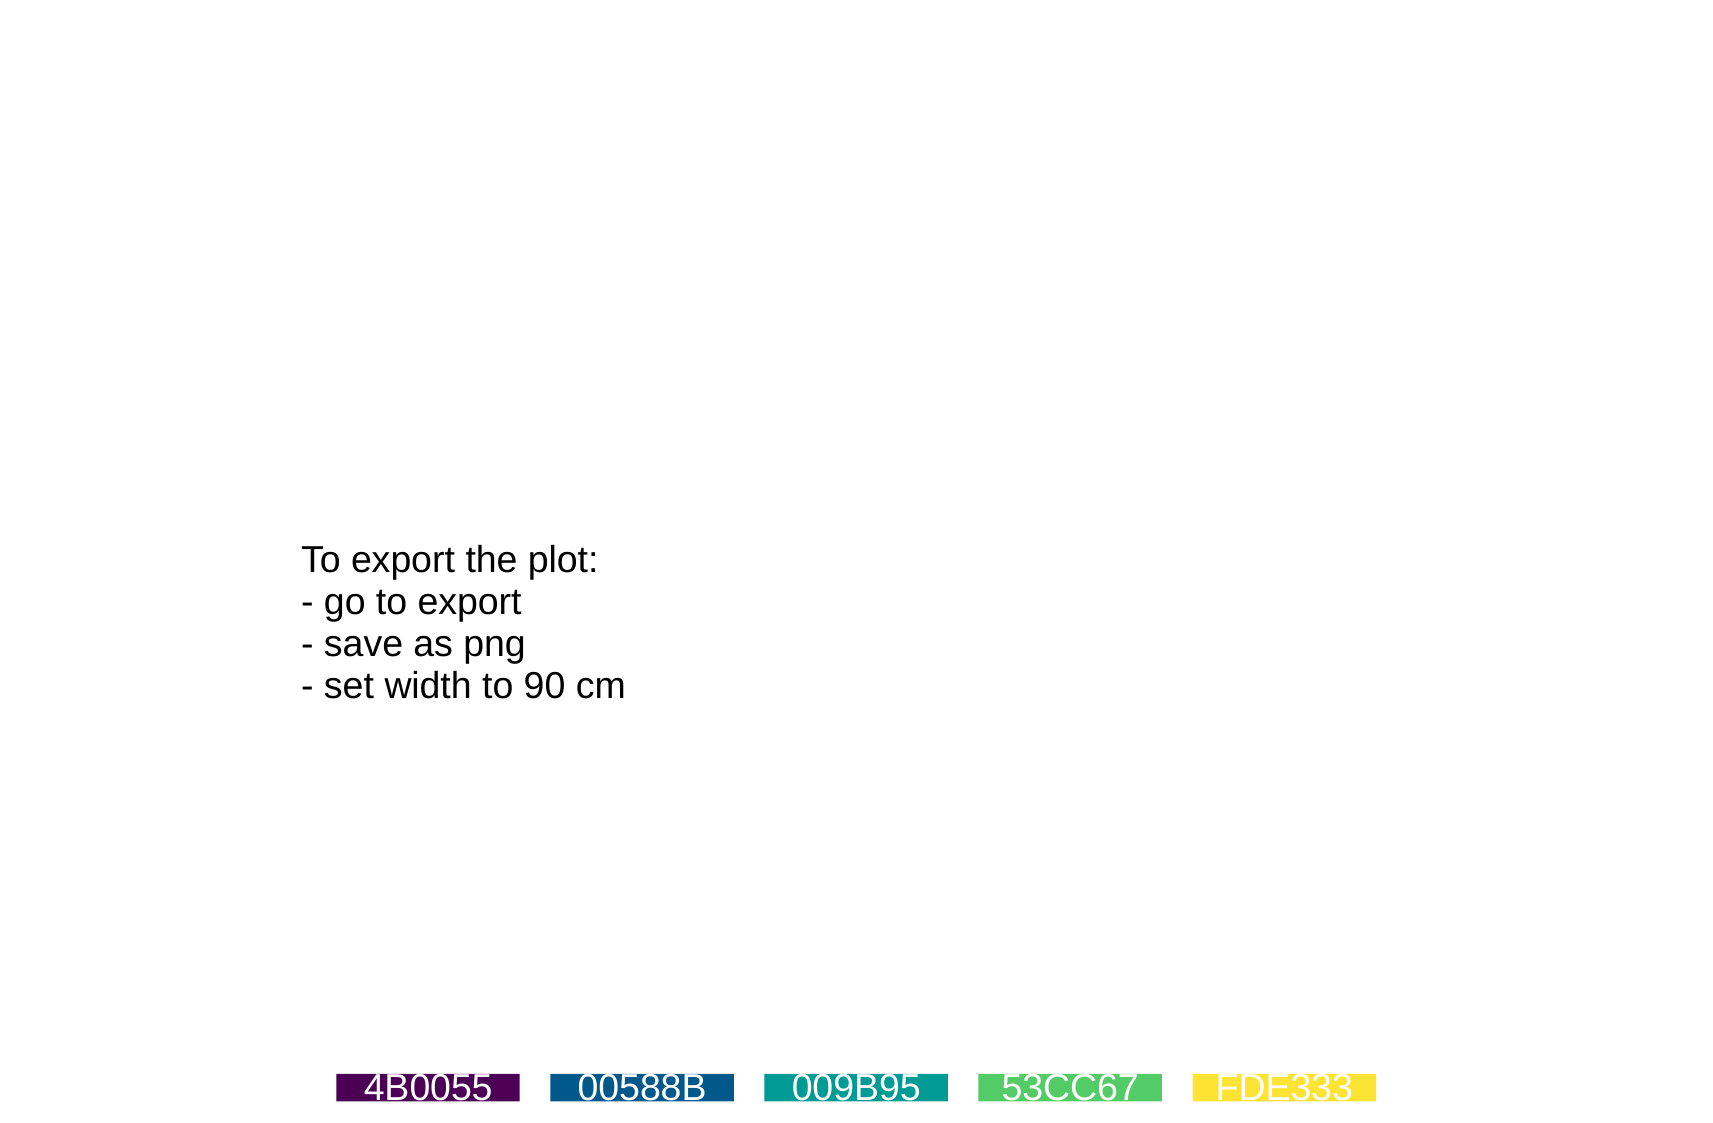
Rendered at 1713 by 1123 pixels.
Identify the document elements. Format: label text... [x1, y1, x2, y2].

text_box 53CC67 [978, 1073, 1162, 1102]
text_box 4B0055 [336, 1073, 520, 1102]
text_box 009B95 [764, 1073, 948, 1102]
text_box FDE333 [1192, 1073, 1377, 1102]
text_box To export the plot: - go to export - save as png - set width to 90 cm [286, 531, 641, 715]
text_box 00588B [550, 1073, 734, 1102]
